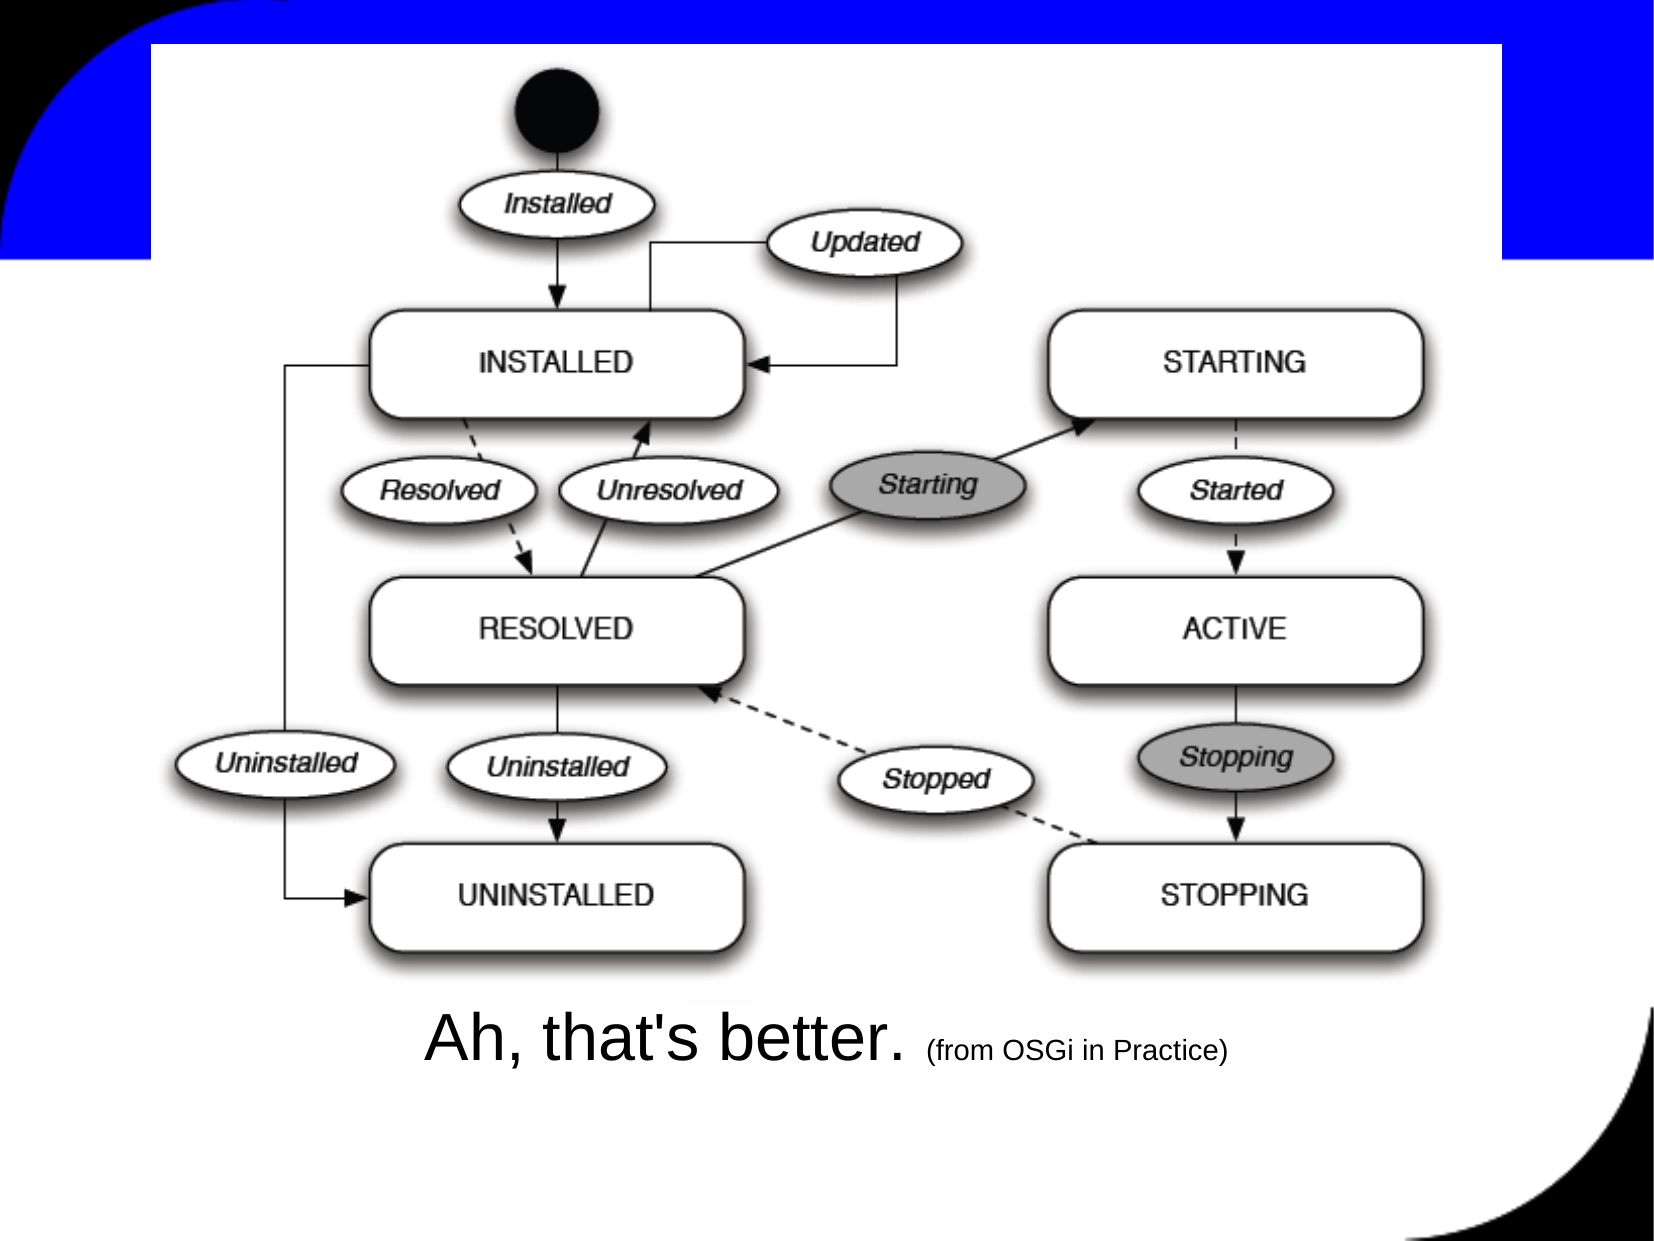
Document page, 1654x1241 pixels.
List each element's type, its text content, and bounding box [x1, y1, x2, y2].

picture [0, 0, 1654, 1241]
subtitle Ah, that's better. (from OSGi in Practice) [82, 955, 1571, 1120]
